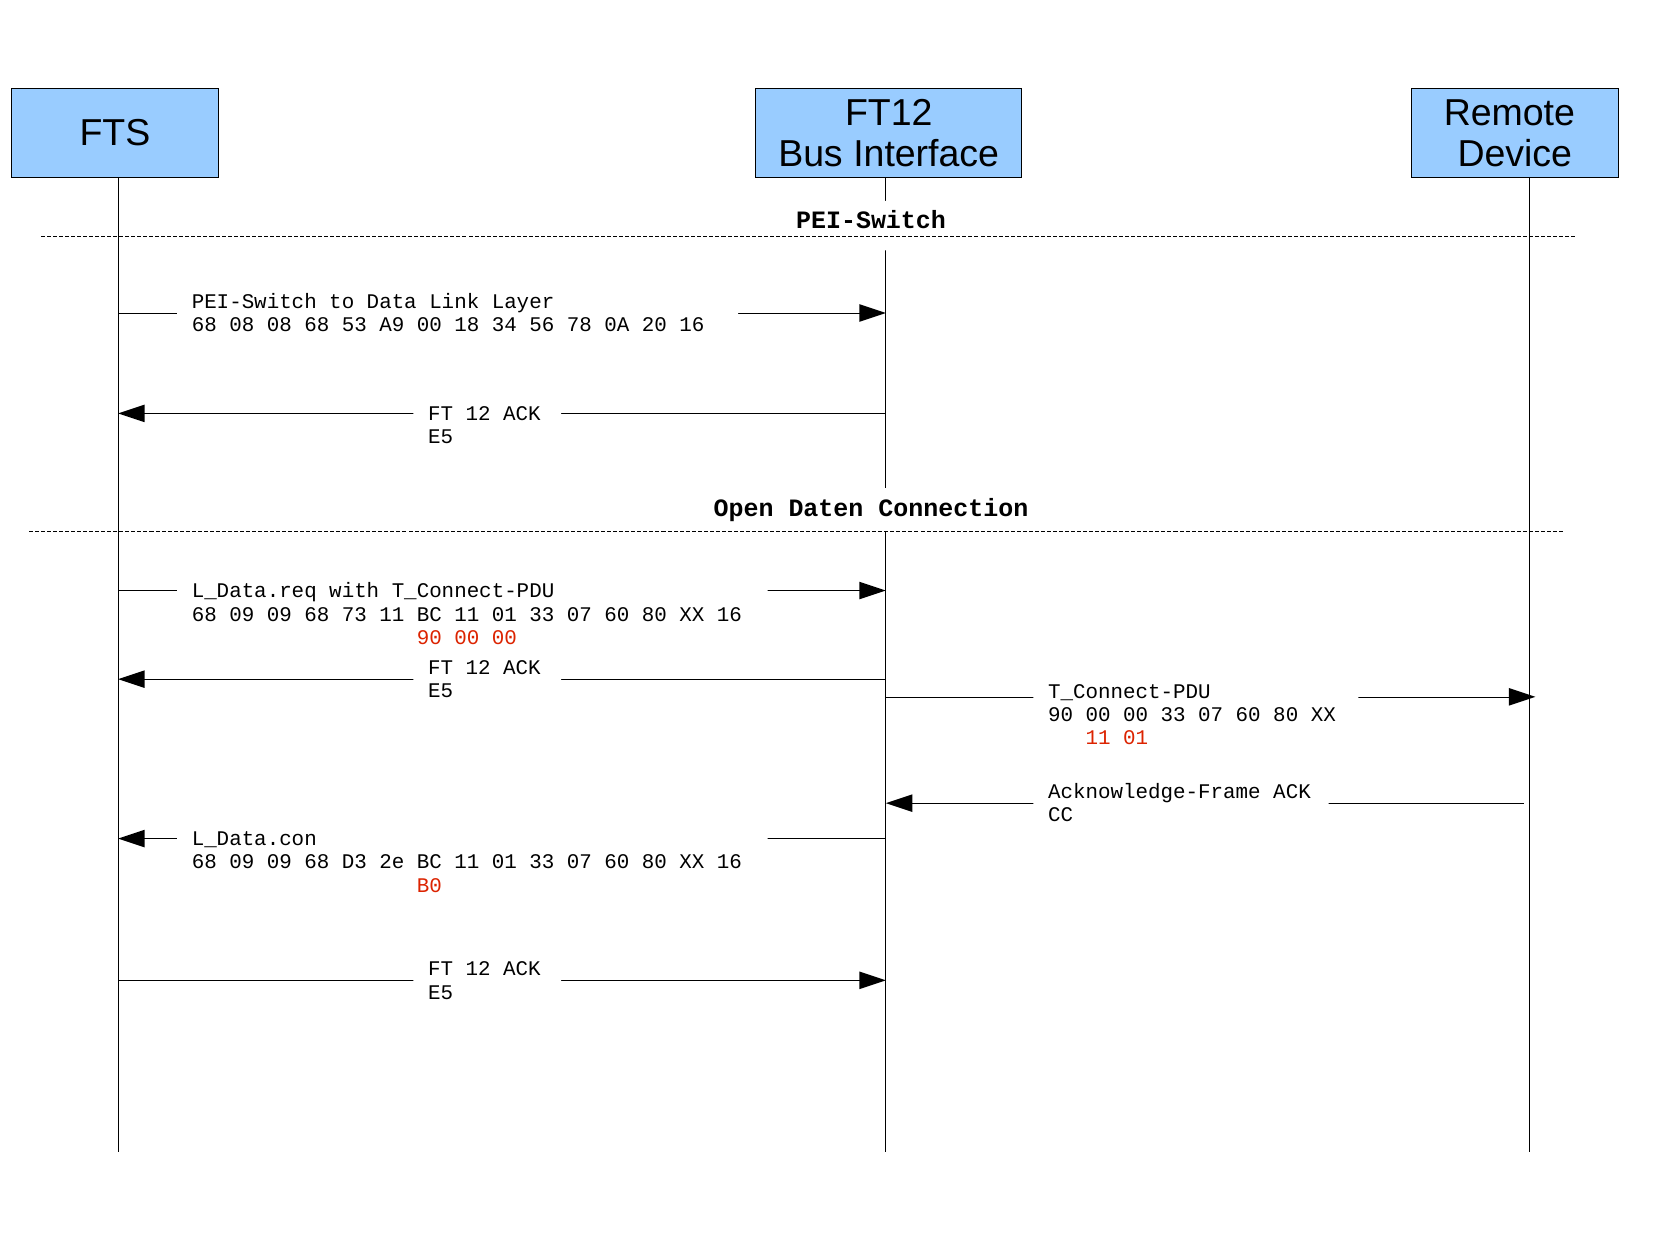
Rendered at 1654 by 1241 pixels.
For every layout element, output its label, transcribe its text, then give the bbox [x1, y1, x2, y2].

text_box FT 12 ACK E5 [413, 649, 562, 709]
text_box FT 12 ACK E5 [413, 950, 562, 1010]
text_box FT 12 ACK E5 [413, 395, 562, 455]
text_box Open Daten Connection [590, 488, 1152, 532]
text_box T_Connect-PDU 90 00 00 33 07 60 80 XX 11 01 [1033, 673, 1359, 755]
text_box L_Data.req with T_Connect-PDU 68 09 09 68 73 11 BC 11 01 33 07 60 80 XX 16 90 00 00 [177, 572, 768, 654]
text_box FT12 Bus Interface [755, 88, 1022, 178]
text_box Acknowledge-Frame ACK CC [1033, 773, 1329, 833]
text_box PEI-Switch [590, 200, 1152, 245]
text_box Remote Device [1411, 88, 1619, 178]
text_box PEI-Switch to Data Link Layer 68 08 08 68 53 A9 00 18 34 56 78 0A 20 16 [177, 283, 739, 343]
text_box PEI-Switch [590, 245, 1152, 251]
text_box FTS [11, 88, 219, 178]
text_box L_Data.con 68 09 09 68 D3 2e BC 11 01 33 07 60 80 XX 16 B0 [177, 820, 768, 902]
